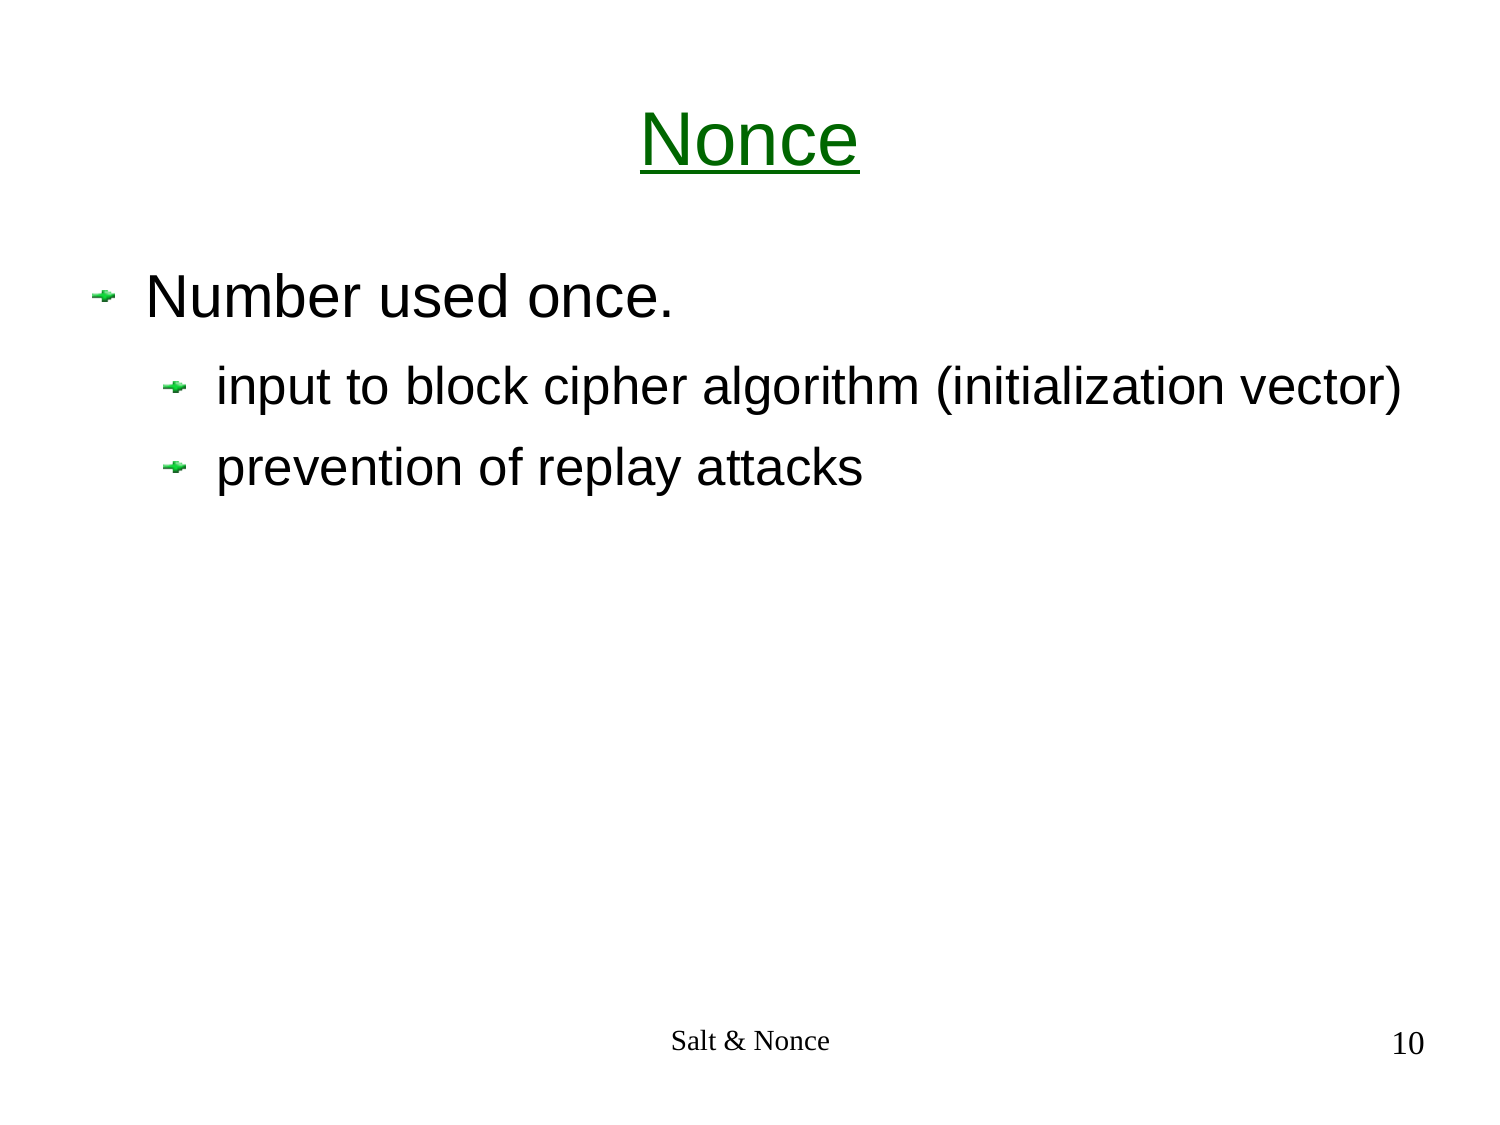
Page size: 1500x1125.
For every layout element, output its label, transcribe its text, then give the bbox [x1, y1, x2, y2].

title Nonce [75, 45, 1425, 233]
list Number used once. input to block cipher algorithm (initialization vector) prevention of replay attacks [75, 262, 1425, 1006]
